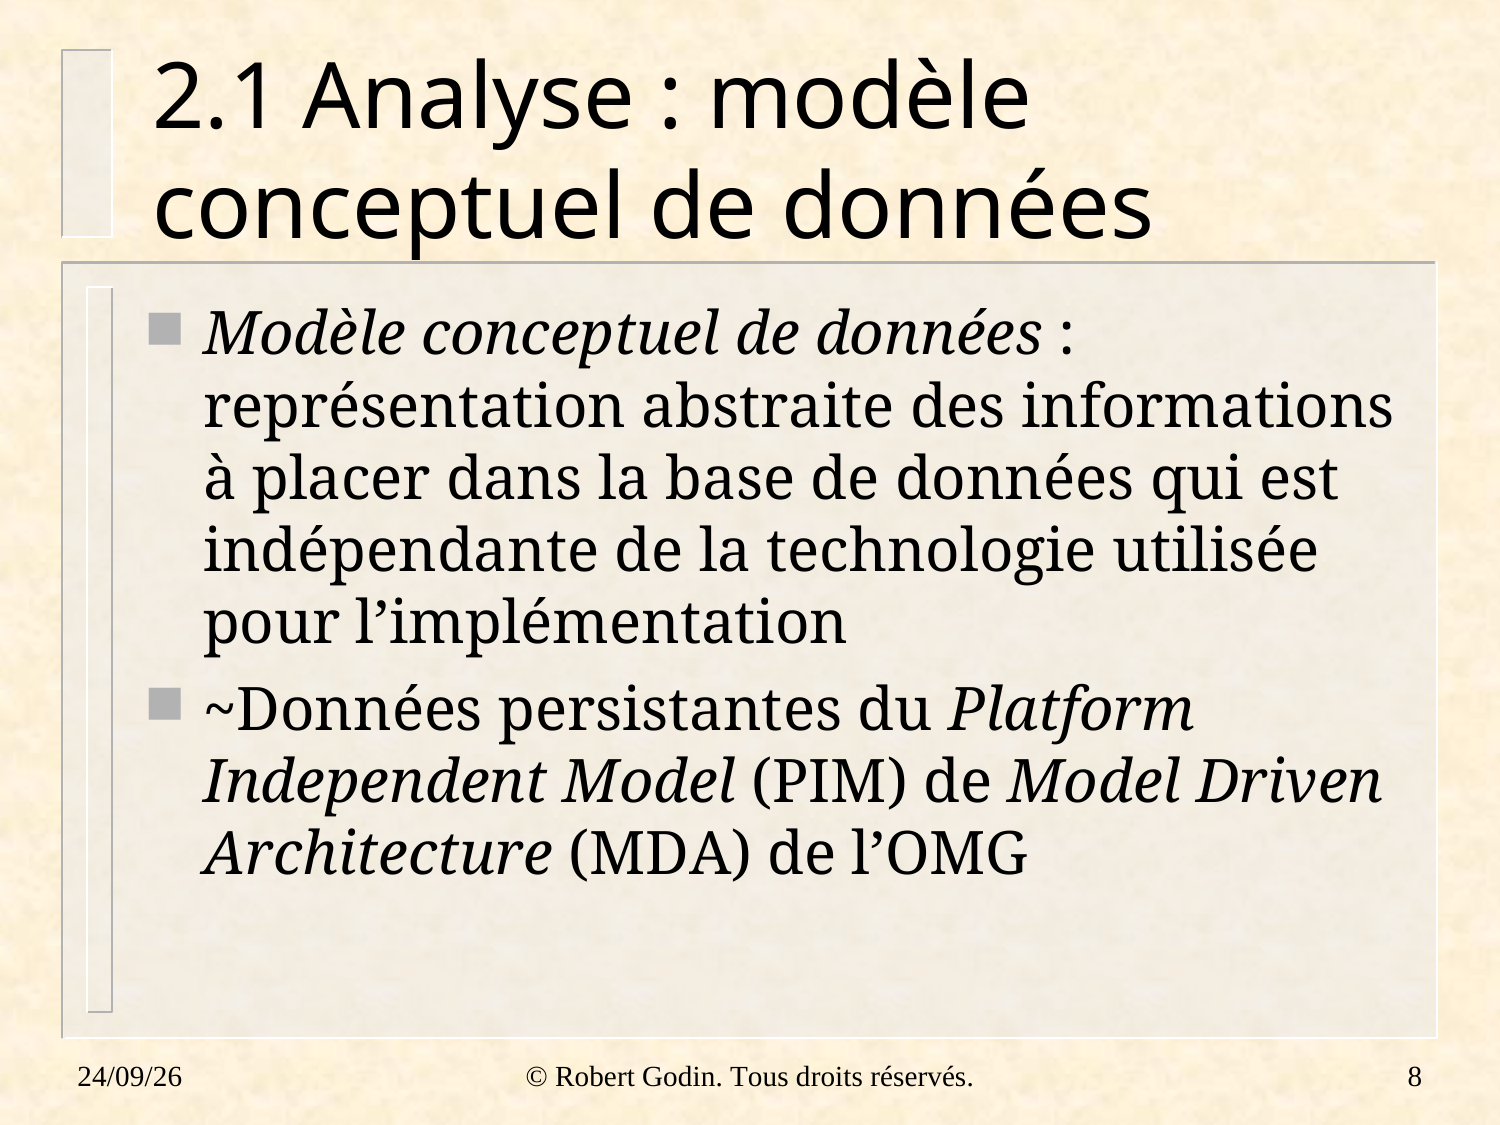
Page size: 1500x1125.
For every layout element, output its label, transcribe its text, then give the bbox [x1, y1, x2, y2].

text_box <number> [1125, 1037, 1438, 1113]
picture [0, 0, 1500, 1125]
title 2.1 Analyse : modèle conceptuel de données [137, 56, 1413, 238]
text_box 31/05/21 [62, 1037, 376, 1113]
text_box © Robert Godin. Tous droits réservés. [512, 1037, 988, 1113]
list Modèle conceptuel de données : représentation abstraite des informations à placer dans la base de données qui est indépendante de la technologie utilisée pour l’implémentation ~Données persistantes du Platform Independent Model (PIM) de Model Driven Architecture (MDA) de l’OMG [137, 287, 1413, 963]
